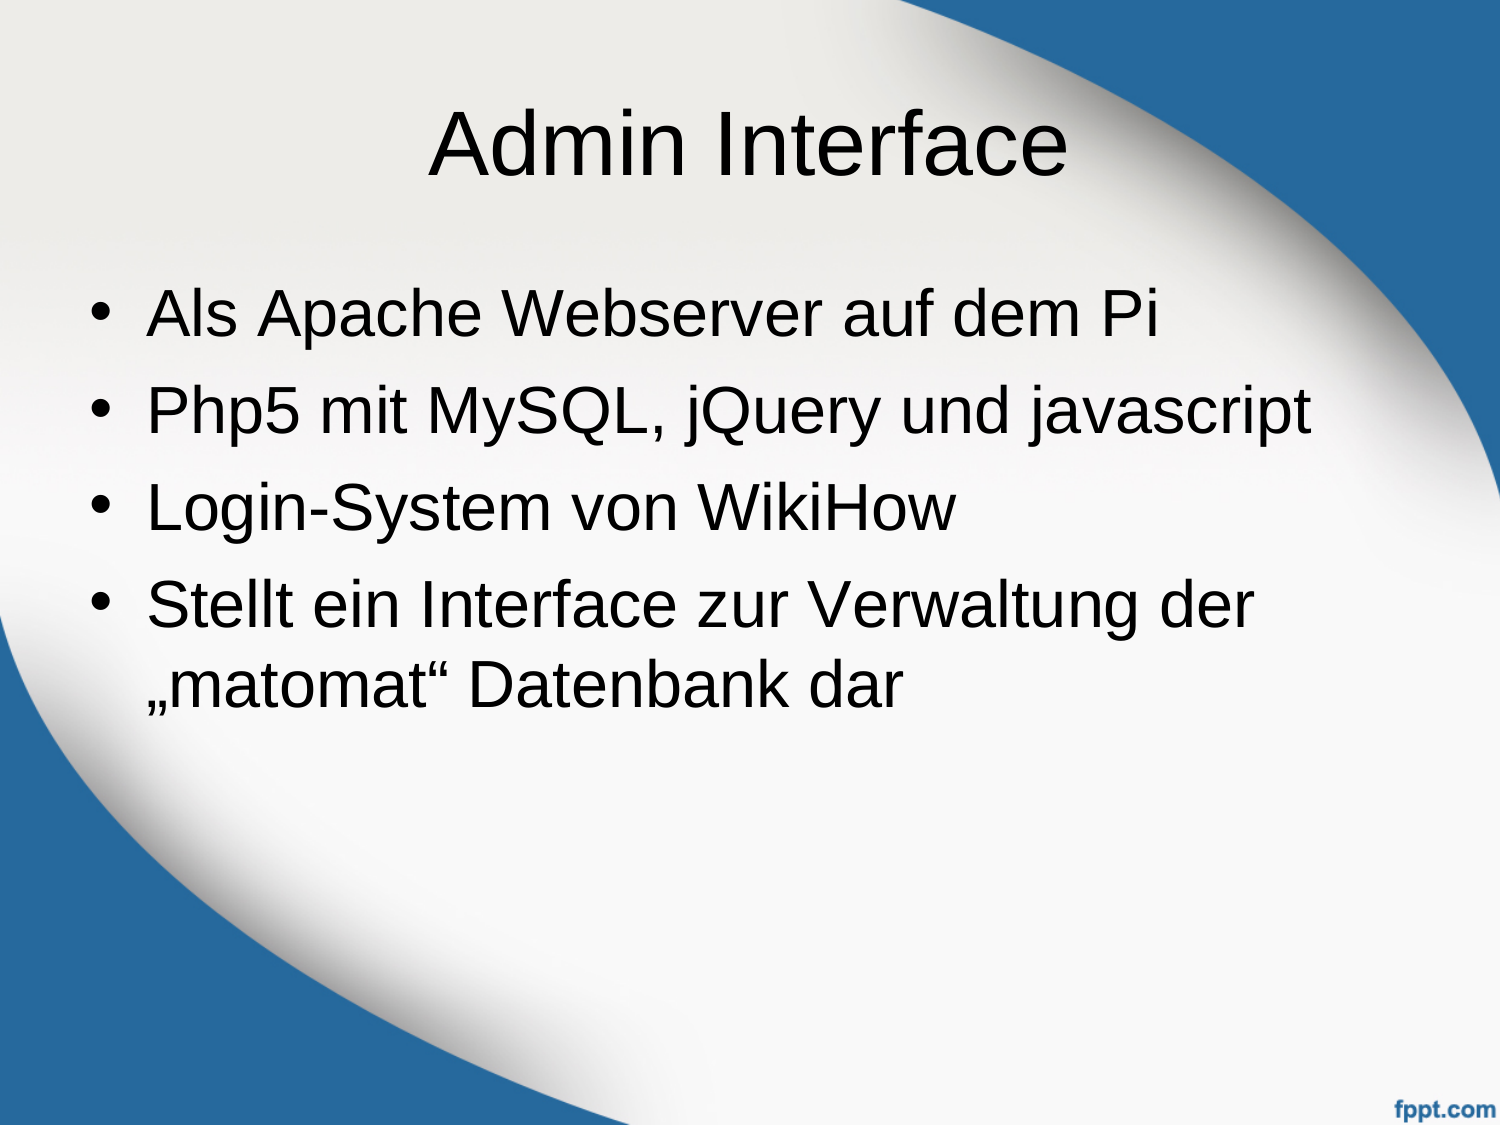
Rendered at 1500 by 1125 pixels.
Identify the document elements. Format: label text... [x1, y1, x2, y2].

title Admin Interface [75, 21, 1426, 257]
list Als Apache Webserver auf dem Pi Php5 mit MySQL, jQuery und javascript Login-System von WikiHow Stellt ein Interface zur Verwaltung der „matomat“ Datenbank dar [75, 262, 1426, 916]
picture [0, 0, 1500, 1125]
